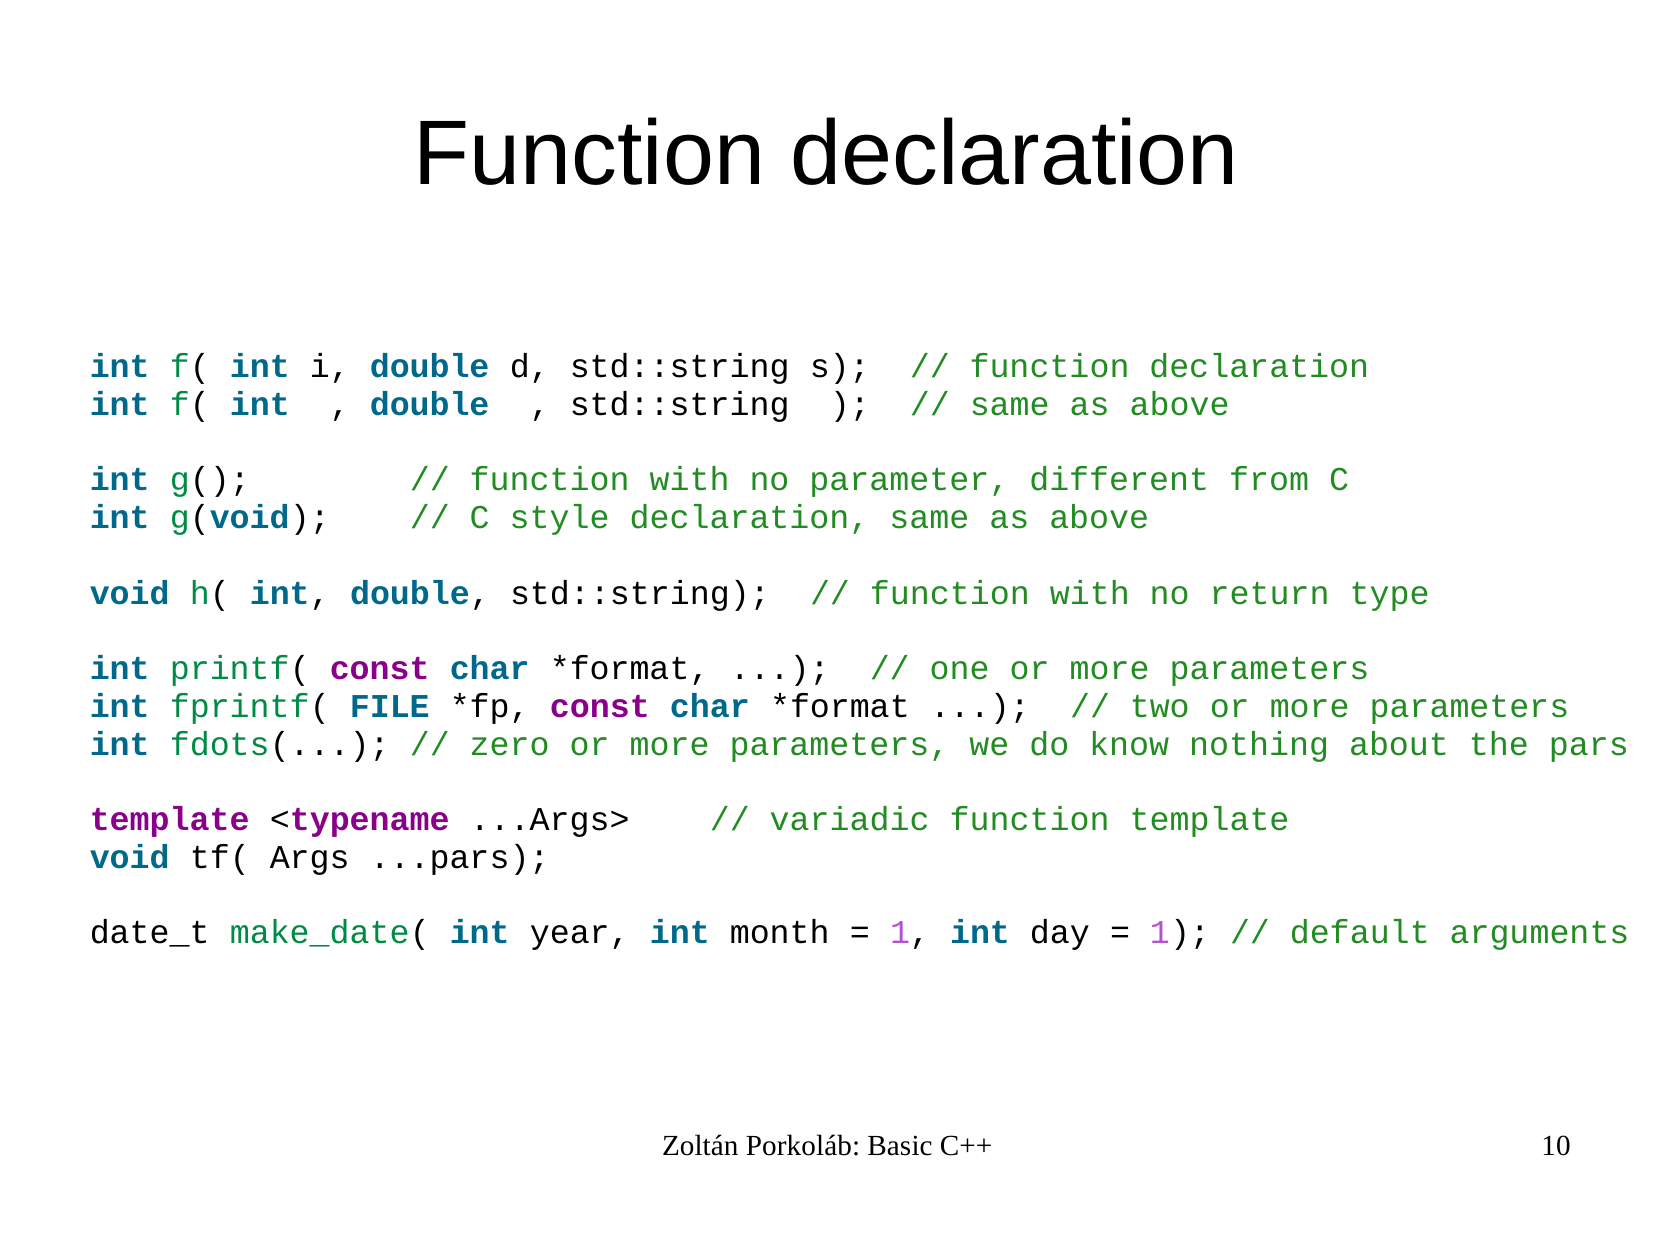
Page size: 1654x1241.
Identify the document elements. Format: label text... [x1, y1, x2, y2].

text_box int f( int i, double d, std::string s); // function declaration int f( int , double , std::string ); // same as above int g(); // function with no parameter, different from C int g(void); // C style declaration, same as above void h( int, double, std::string); // function with no return type int printf( const char *format, ...); // one or more parameters int fprintf( FILE *fp, const char *format ...); // two or more parameters int fdots(...); // zero or more parameters, we do know nothing about the pars template <typename ...Args> // variadic function template void tf( Args ...pars); date_t make_date( int year, int month = 1, int day = 1); // default arguments [75, 300, 1654, 999]
title Function declaration [82, 49, 1571, 257]
